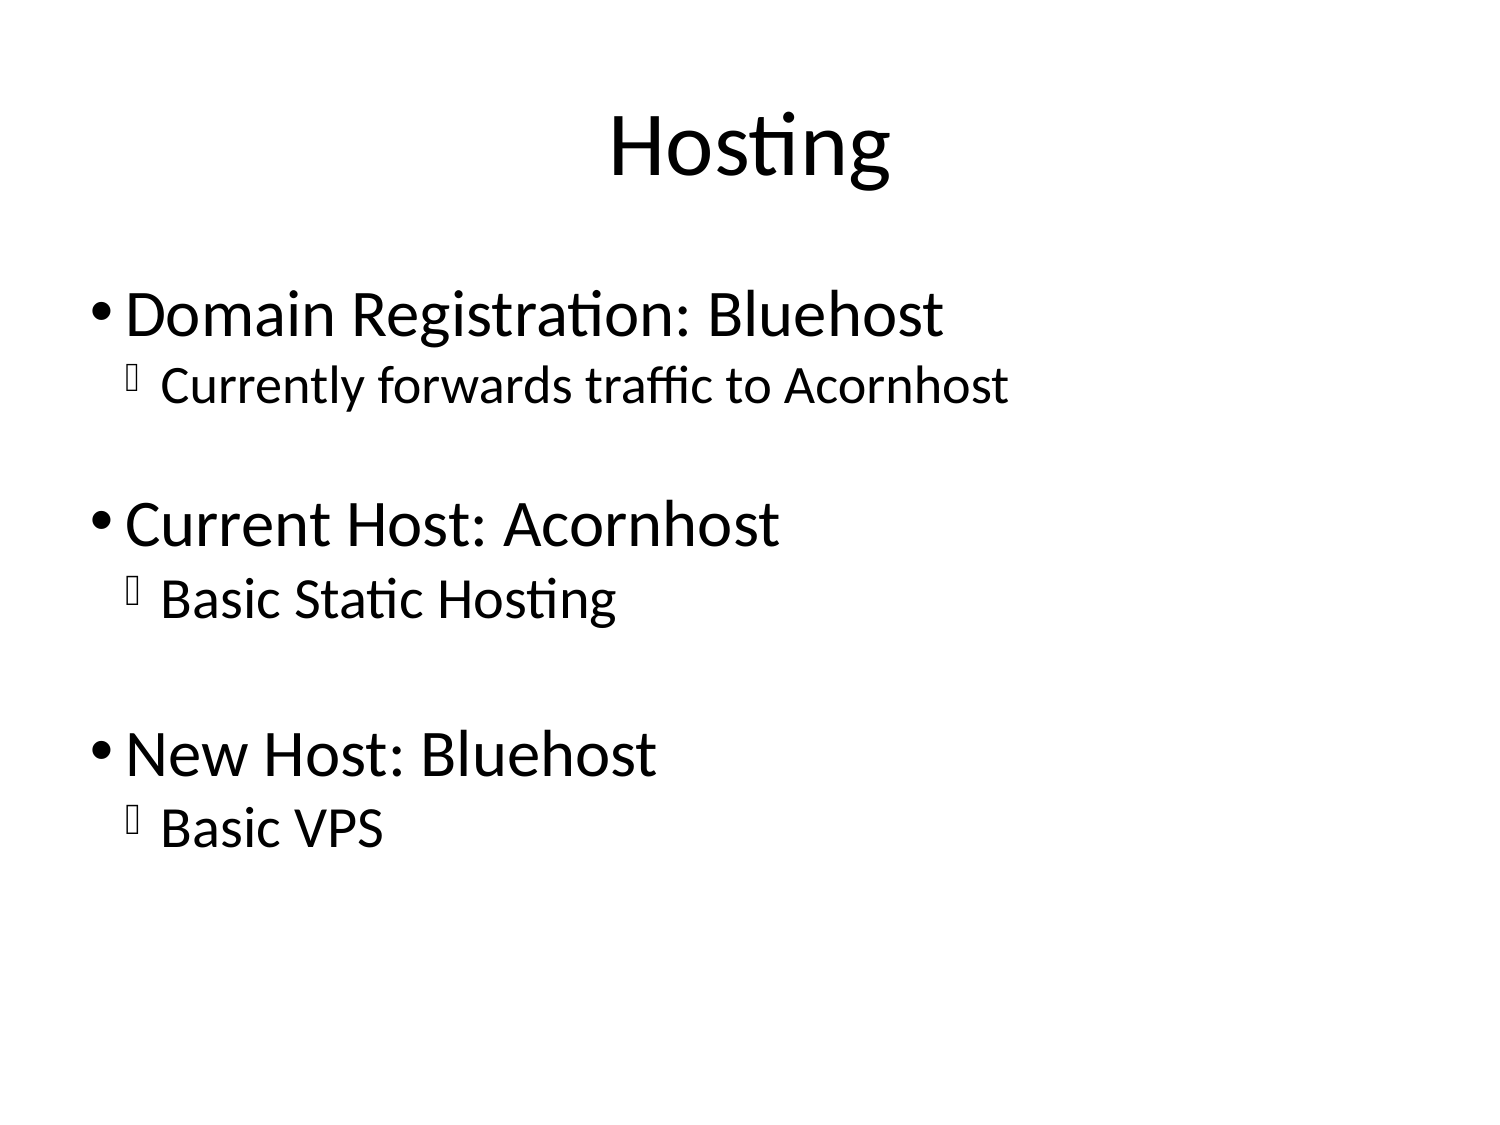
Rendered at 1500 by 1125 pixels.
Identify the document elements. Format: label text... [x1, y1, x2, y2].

text_box Domain Registration: Bluehost Currently forwards traffic to Acornhost Current Host: Acornhost Basic Static Hosting New Host: Bluehost Basic VPS [75, 262, 1425, 1005]
text_box Hosting [75, 45, 1425, 233]
